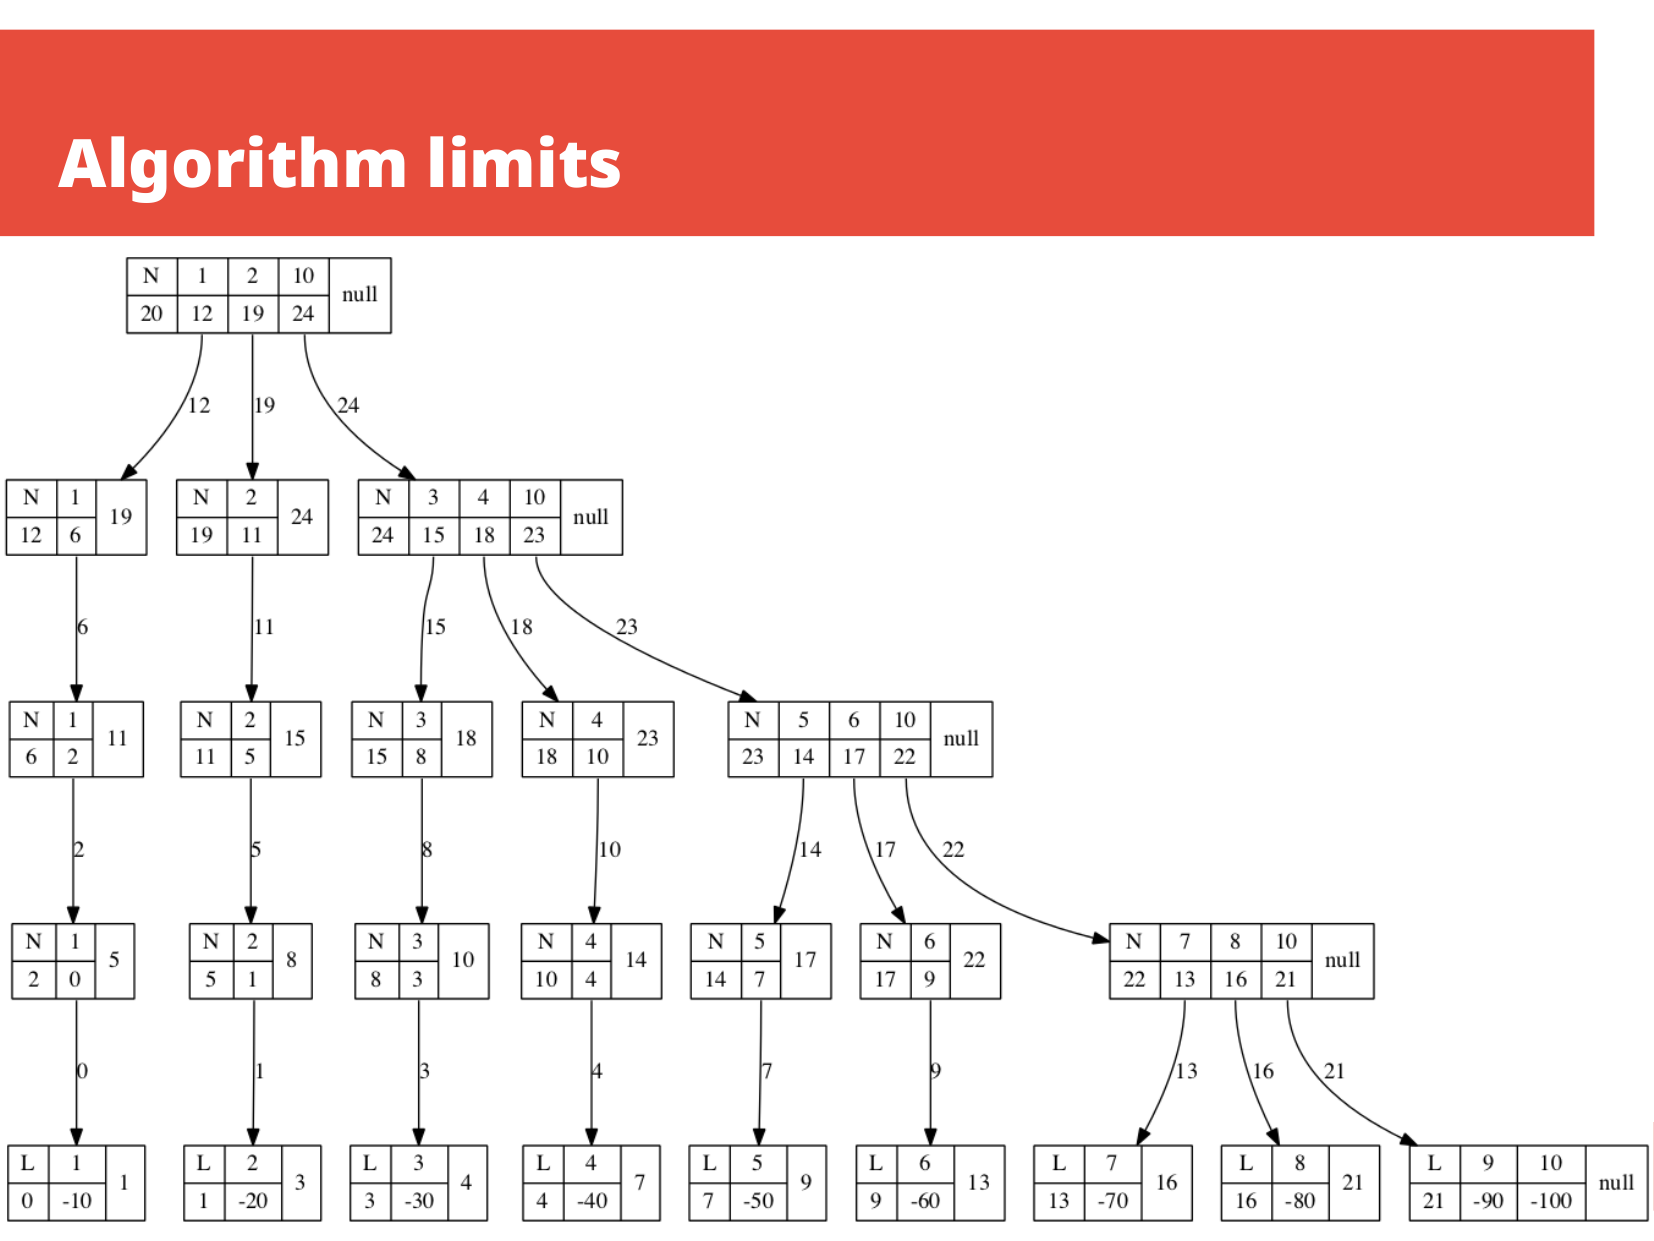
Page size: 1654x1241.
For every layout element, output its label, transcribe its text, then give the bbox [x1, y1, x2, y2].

picture [0, 250, 1654, 1229]
title Algorithm limits [59, 59, 1595, 207]
